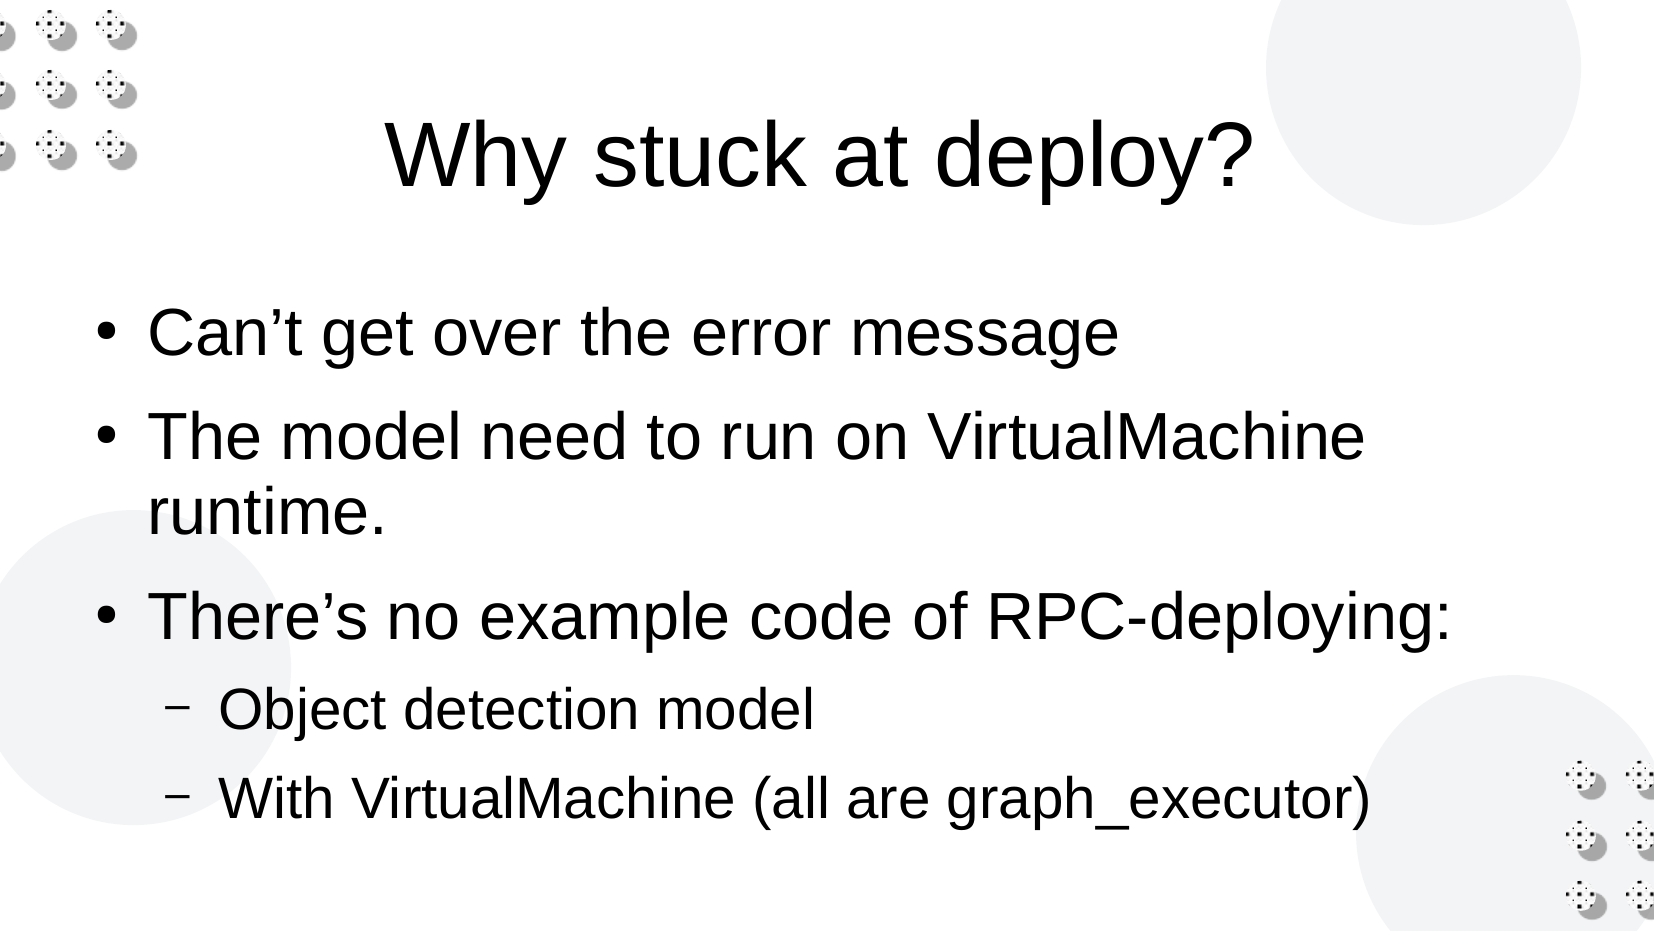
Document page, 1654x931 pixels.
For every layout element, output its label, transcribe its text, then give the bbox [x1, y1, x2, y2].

picture [0, 73, 6, 98]
picture [1565, 760, 1596, 791]
picture [1625, 760, 1654, 791]
title Why stuck at deploy? [76, 76, 1565, 233]
picture [98, 69, 123, 76]
picture [35, 69, 66, 100]
picture [0, 13, 6, 37]
picture [1625, 820, 1654, 851]
picture [1625, 880, 1654, 911]
picture [35, 9, 66, 41]
picture [0, 132, 7, 158]
picture [95, 9, 126, 40]
list Can’t get over the error message The model need to run on VirtualMachine runtime. There’s no example code of RPC-deploying: Object detection model With VirtualMachine (all are graph_executor) [76, 295, 1565, 835]
picture [1565, 820, 1596, 851]
picture [35, 129, 67, 160]
picture [1565, 880, 1596, 911]
